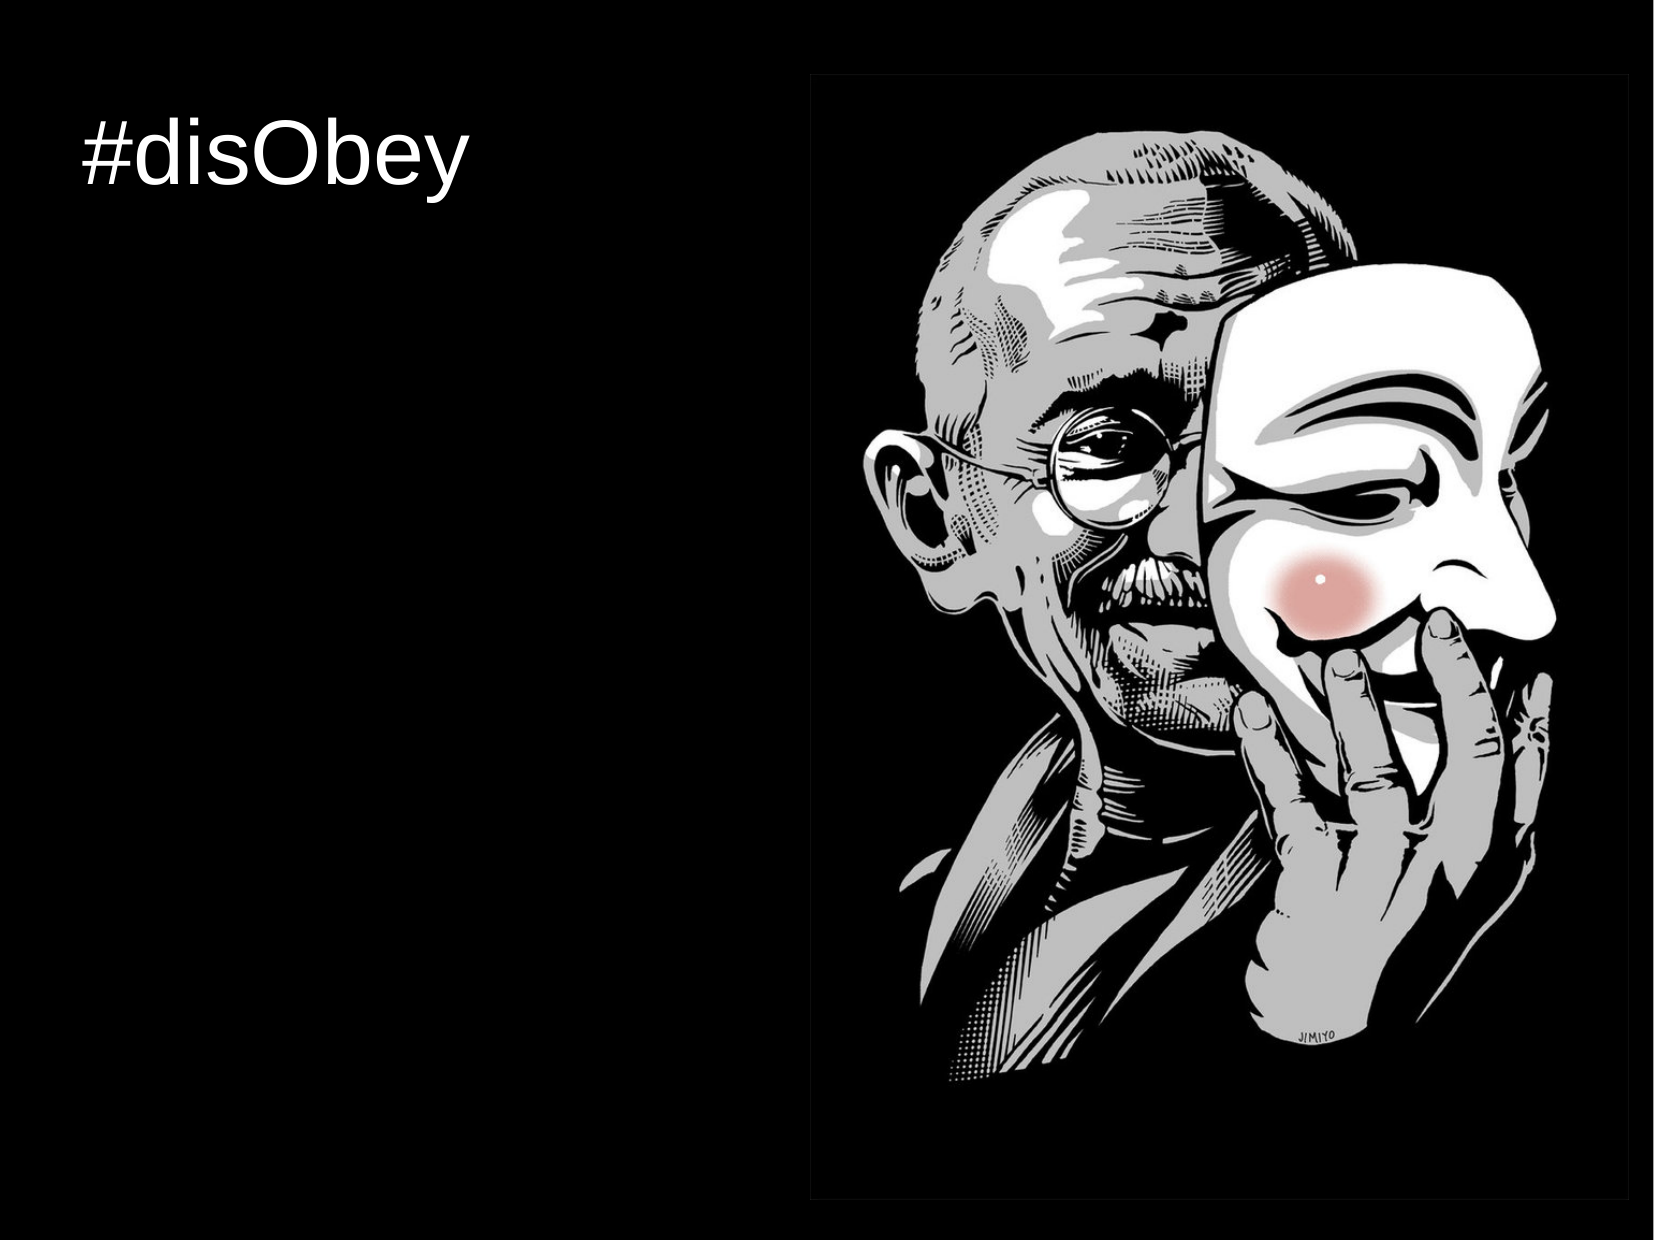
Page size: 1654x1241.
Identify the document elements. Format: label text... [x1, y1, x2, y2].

title #disObey [82, 49, 1571, 257]
picture [810, 74, 1629, 1200]
